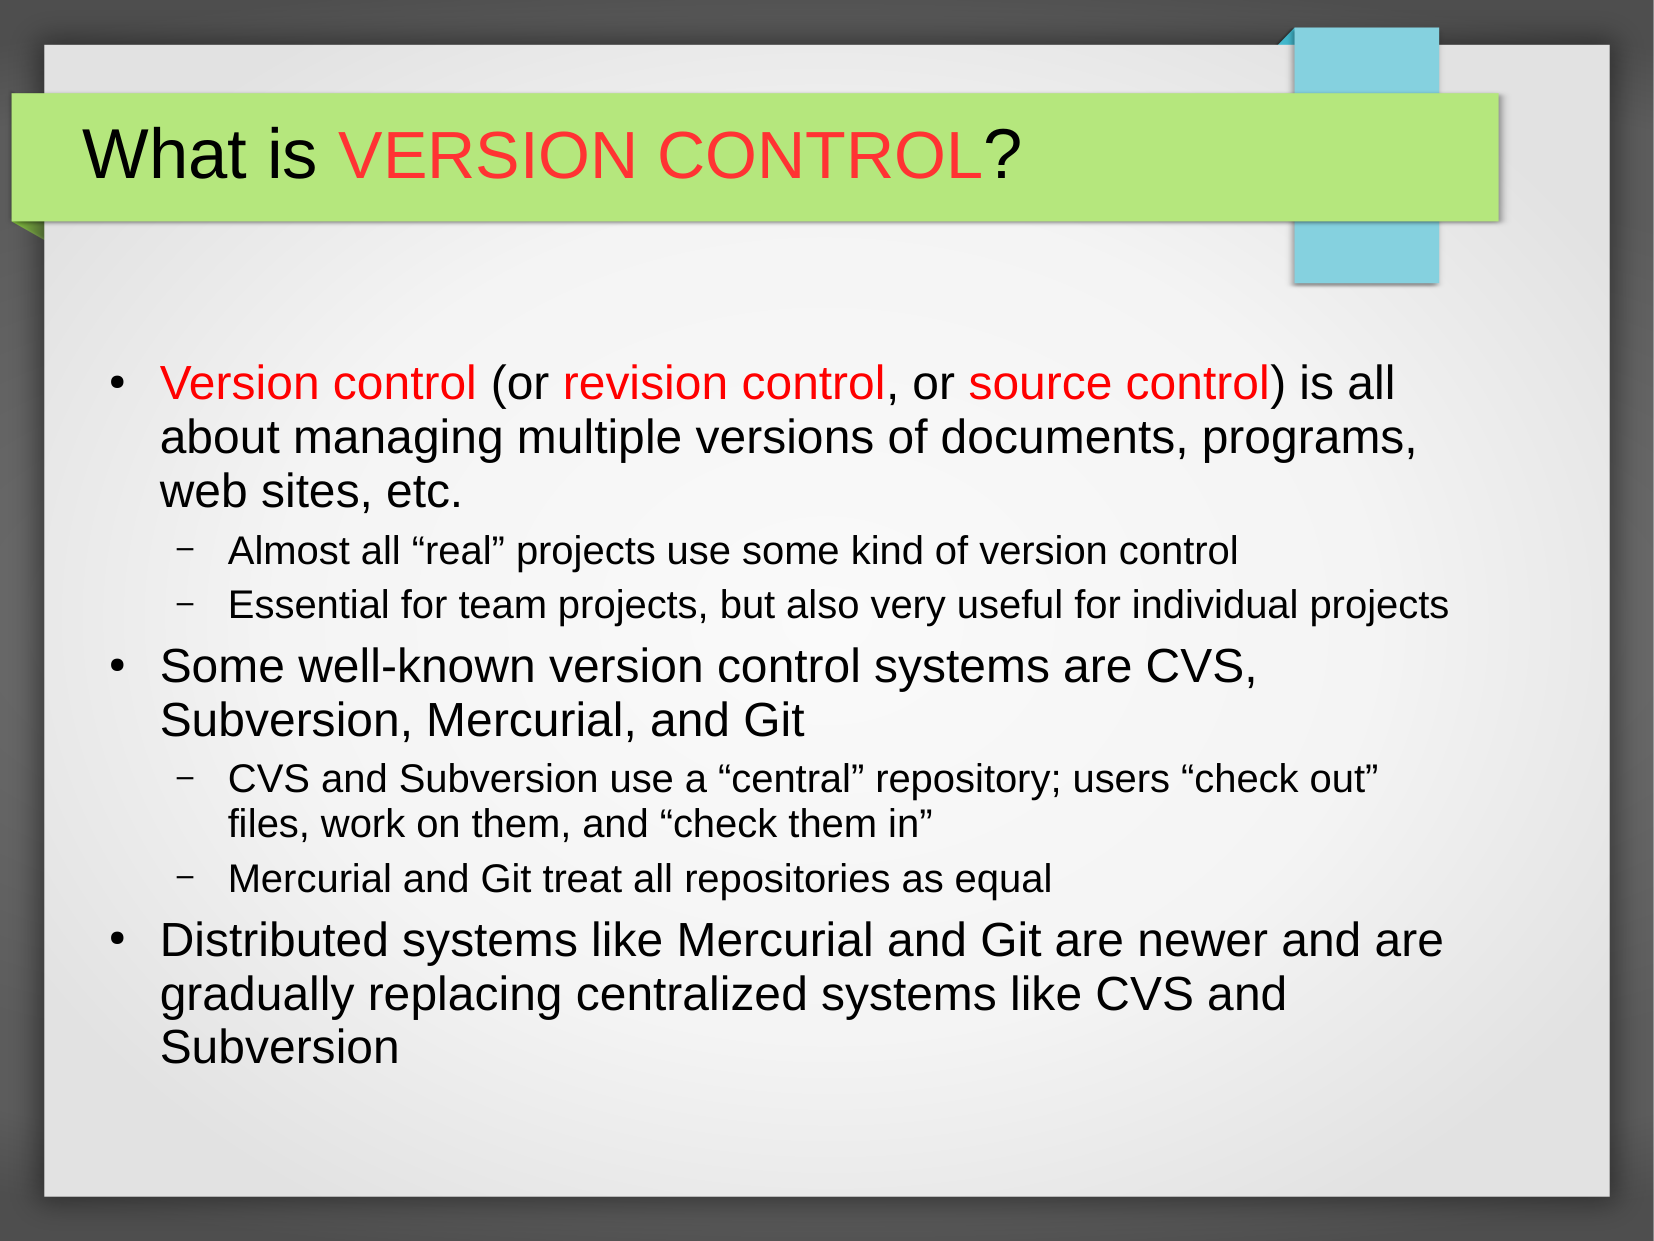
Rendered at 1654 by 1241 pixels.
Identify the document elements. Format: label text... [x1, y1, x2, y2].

title What is VERSION CONTROL? [82, 94, 1264, 213]
list Version control (or revision control, or source control) is all about managing multiple versions of documents, programs, web sites, etc. Almost all “real” projects use some kind of version control Essential for team projects, but also very useful for individual projects Some well-known version control systems are CVS, Subversion, Mercurial, and Git CVS and Subversion use a “central” repository; users “check out” files, work on them, and “check them in” Mercurial and Git treat all repositories as equal Distributed systems like Mercurial and Git are newer and are gradually replacing centralized systems like CVS and Subversion [76, 349, 1484, 1131]
picture [0, 0, 1654, 1241]
